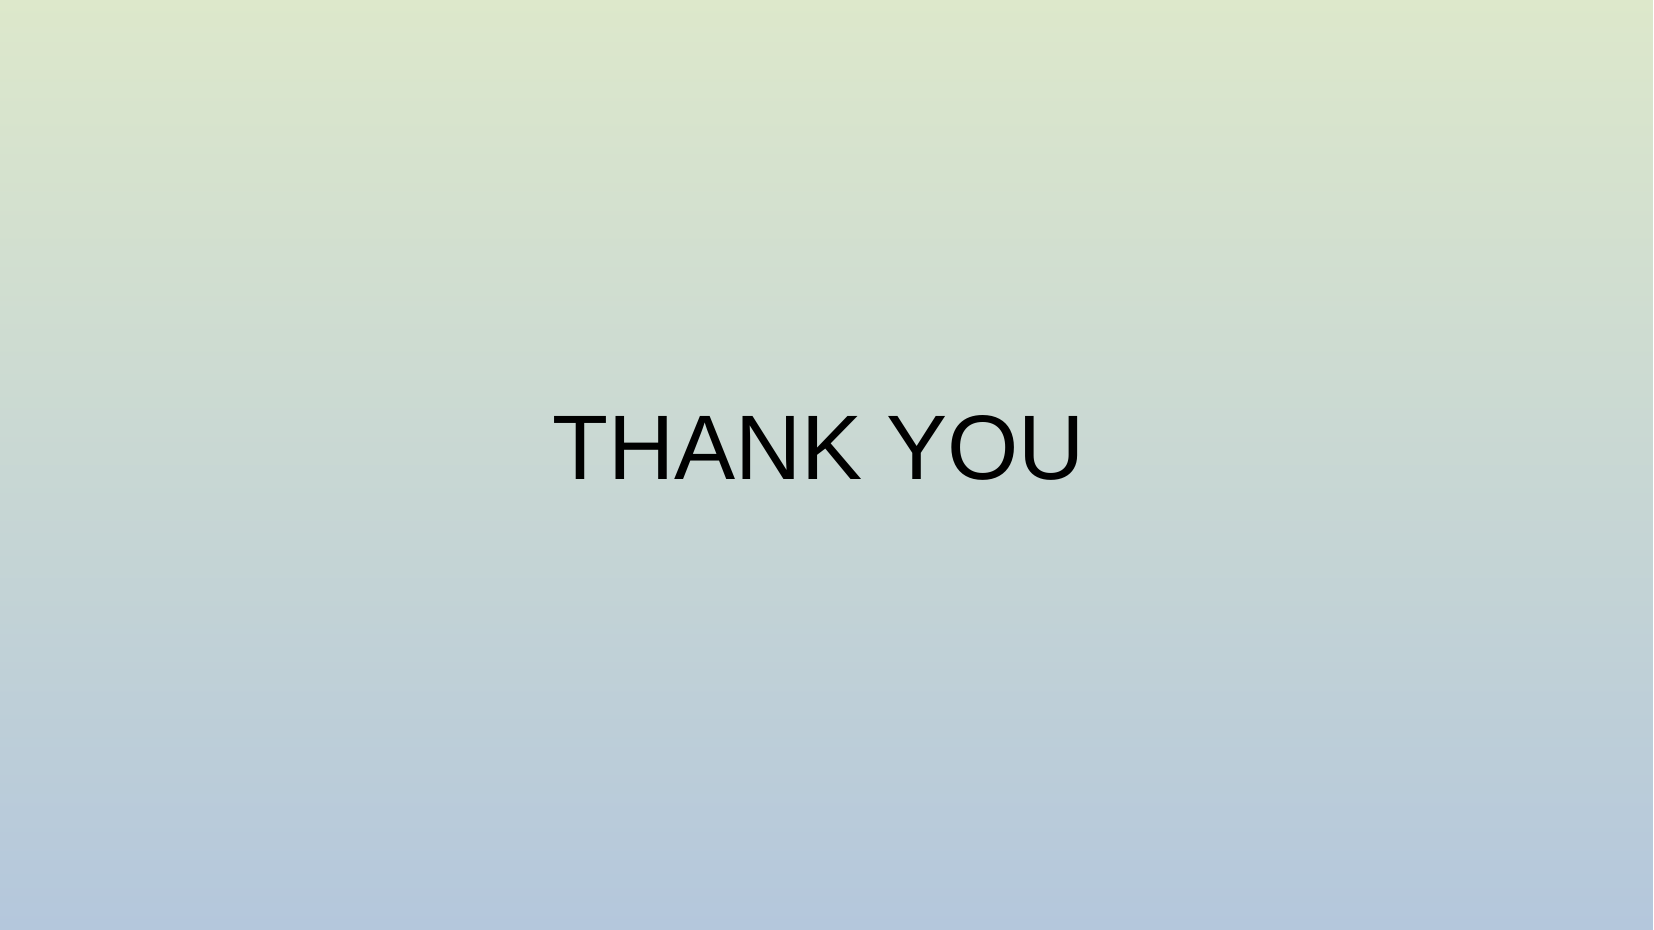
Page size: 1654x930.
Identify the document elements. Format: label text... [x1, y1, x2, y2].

title THANK YOU [75, 369, 1563, 526]
